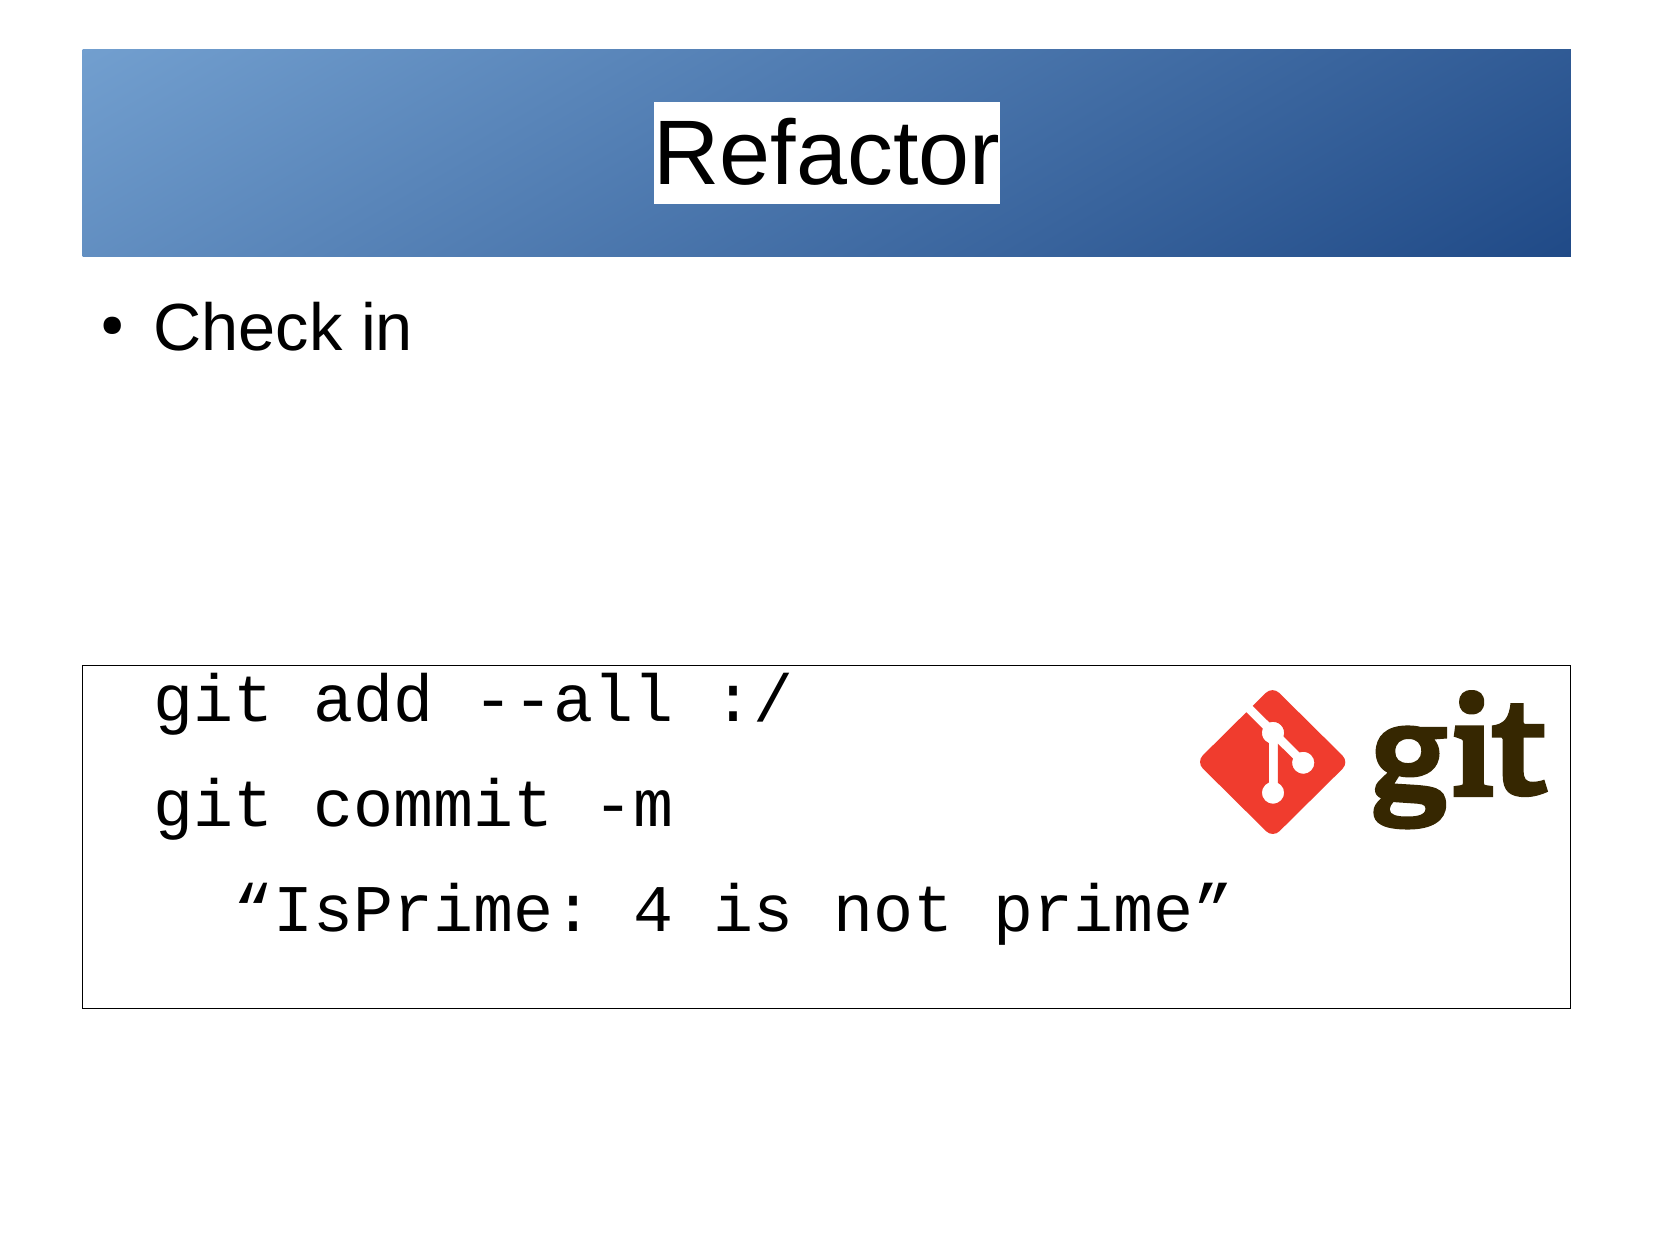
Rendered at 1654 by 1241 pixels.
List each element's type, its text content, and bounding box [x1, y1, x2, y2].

picture [1200, 690, 1549, 834]
title Refactor [82, 49, 1571, 257]
list Check in [82, 290, 1571, 634]
list git add --all :/ git commit -m “IsPrime: 4 is not prime” [82, 665, 1571, 1009]
